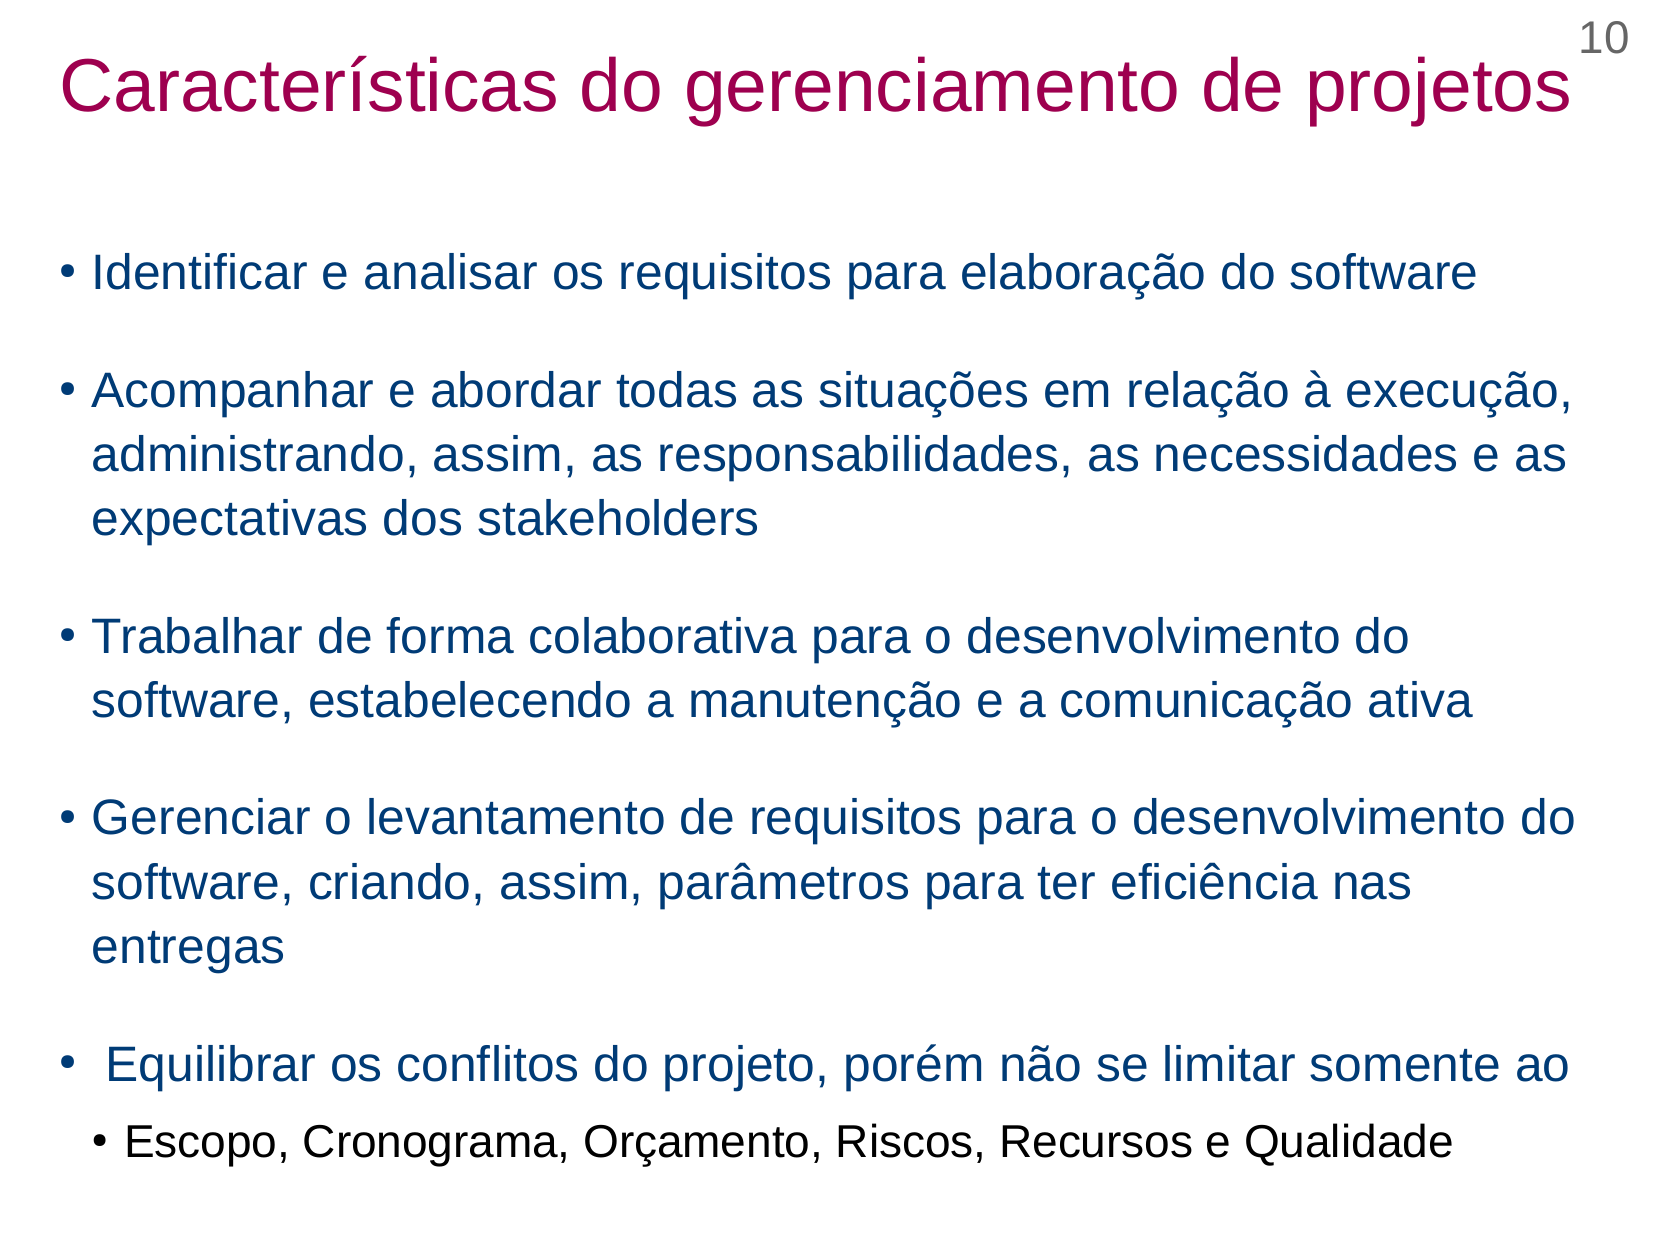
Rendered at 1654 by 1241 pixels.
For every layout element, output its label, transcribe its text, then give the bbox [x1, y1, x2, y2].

title Características do gerenciamento de projetos [59, 29, 1595, 148]
list Identificar e analisar os requisitos para elaboração do software Acompanhar e abordar todas as situações em relação à execução, administrando, assim, as responsabilidades, as necessidades e as expectativas dos stakeholders Trabalhar de forma colaborativa para o desenvolvimento do software, estabelecendo a manutenção e a comunicação ativa Gerenciar o levantamento de requisitos para o desenvolvimento do software, criando, assim, parâmetros para ter eficiência nas entregas Equilibrar os conflitos do projeto, porém não se limitar somente ao Escopo, Cronograma, Orçamento, Riscos, Recursos e Qualidade [59, 236, 1595, 1211]
